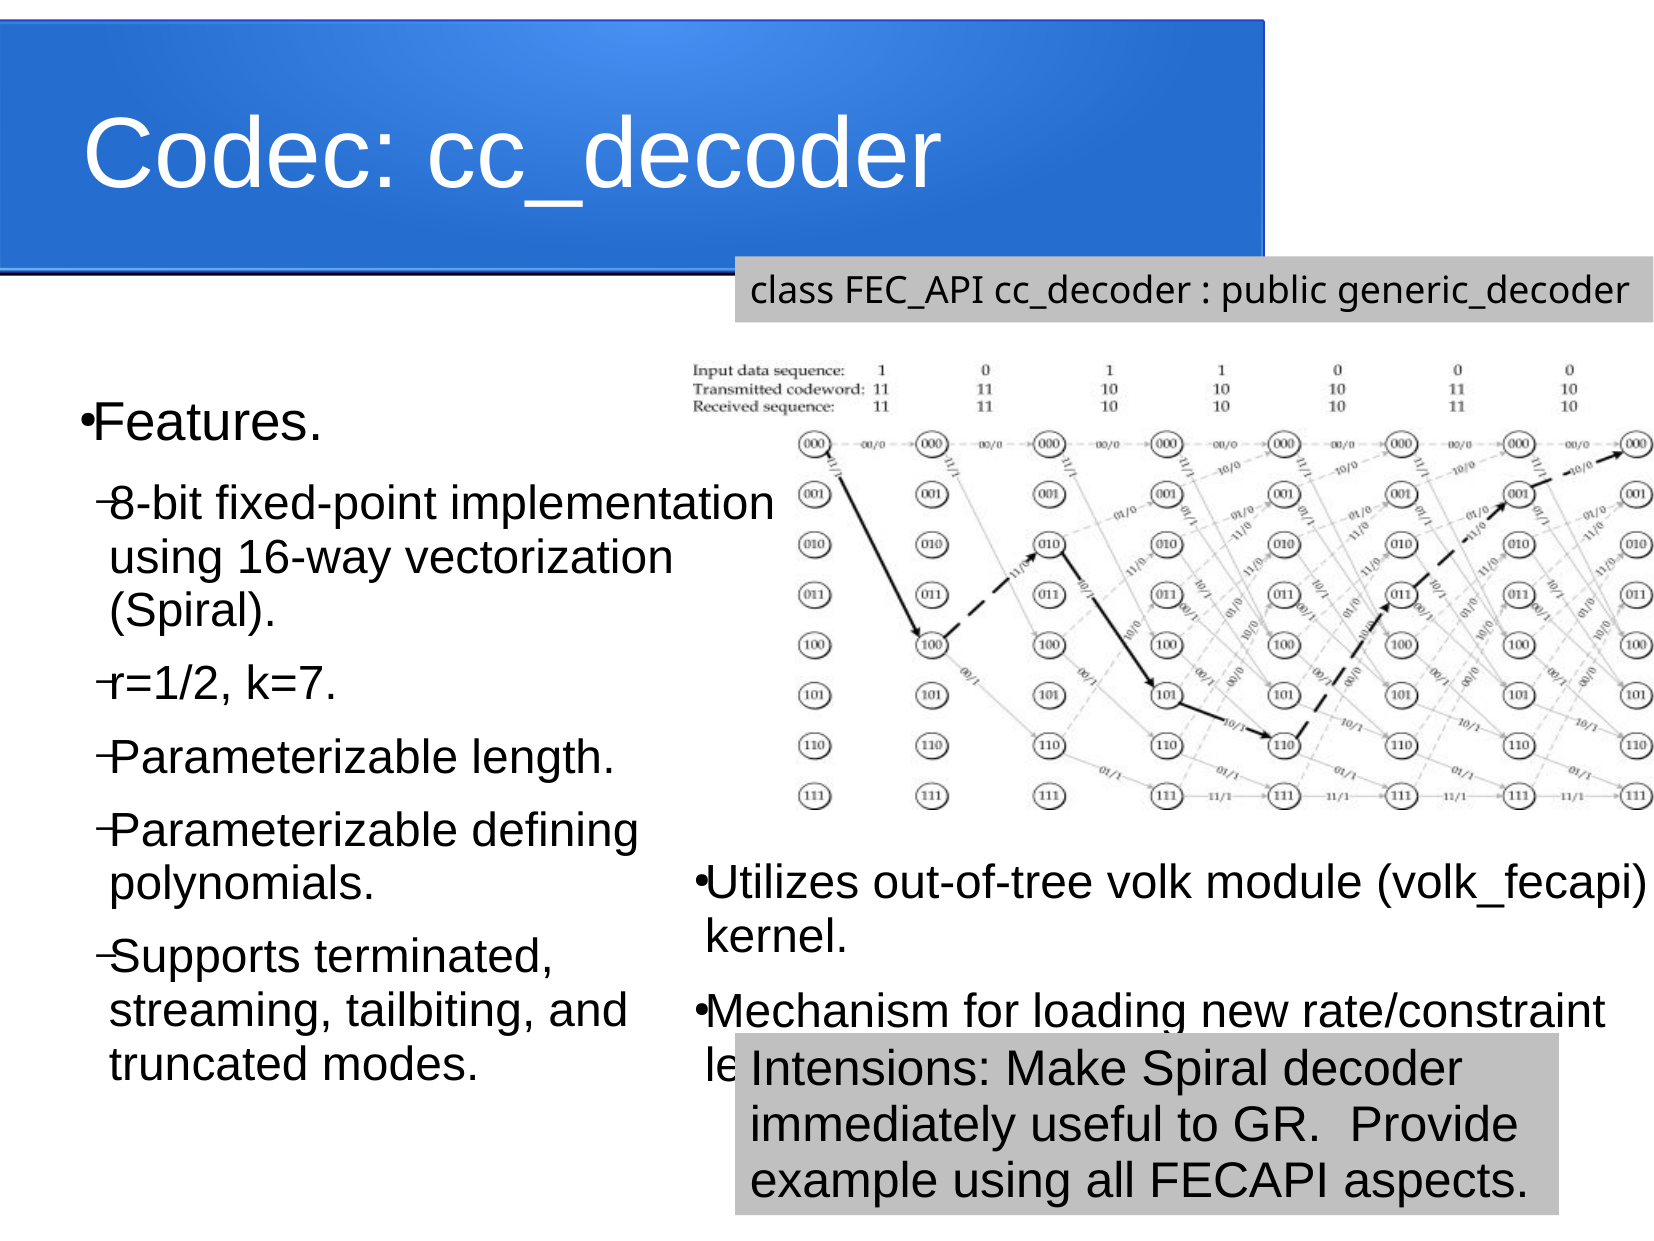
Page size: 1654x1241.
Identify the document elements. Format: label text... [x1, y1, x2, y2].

text_box class FEC_API cc_decoder : public generic_decoder [735, 256, 1610, 317]
title Codec: cc_decoder [82, 49, 1250, 257]
list Utilizes out-of-tree volk module (volk_fecapi) kernel. Mechanism for loading new rate/constraint length-specific kernels as added. [690, 855, 1654, 1111]
list Features. 8-bit fixed-point implementation using 16-way vectorization (Spiral). r=1/2, k=7. Parameterizable length. Parameterizable defining polynomials. Supports terminated, streaming, tailbiting, and truncated modes. [75, 390, 786, 1111]
text_box Intensions: Make Spiral decoder immediately useful to GR. Provide example using all FECAPI aspects. [735, 1033, 1559, 1216]
picture [693, 360, 1654, 811]
